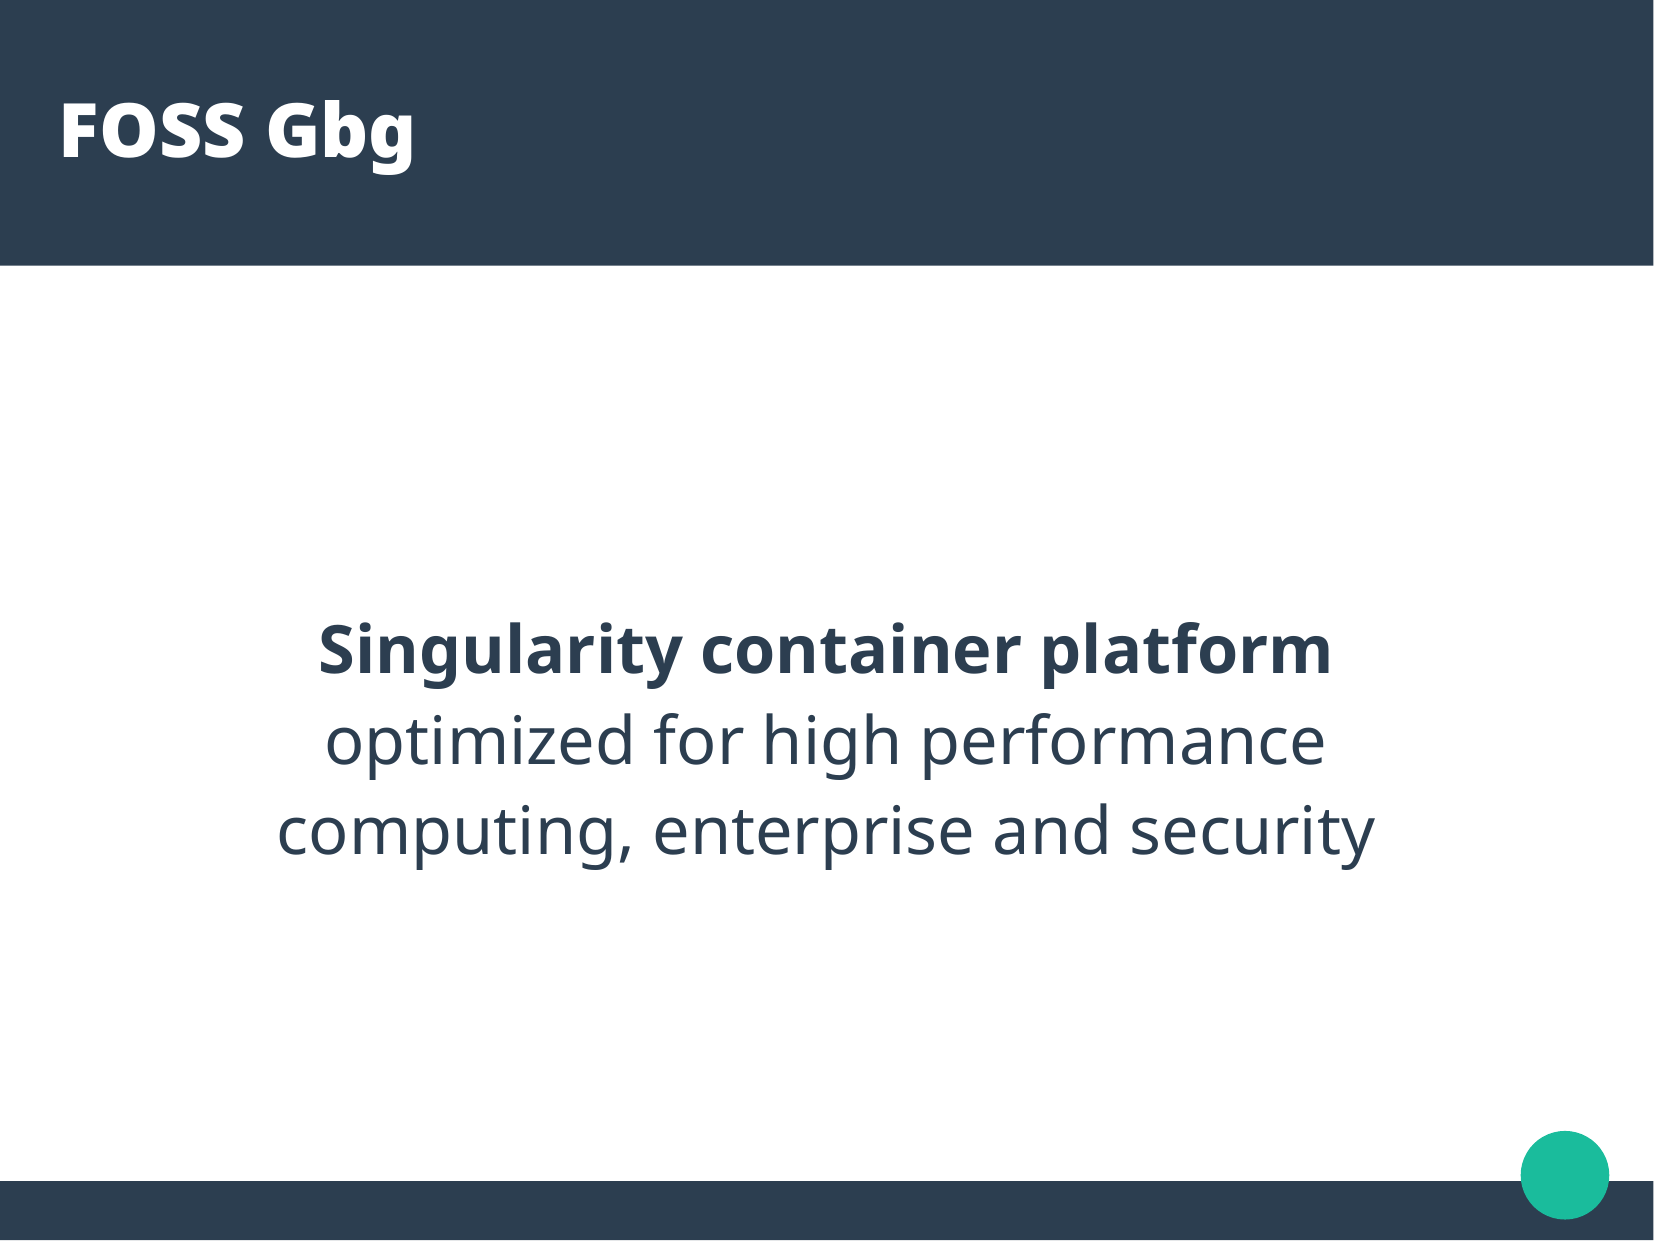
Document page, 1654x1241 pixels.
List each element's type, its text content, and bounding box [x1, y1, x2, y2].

title FOSS Gbg [59, 49, 1595, 207]
subtitle Singularity container platform optimized for high performance computing, enterprise and security [59, 324, 1595, 1152]
